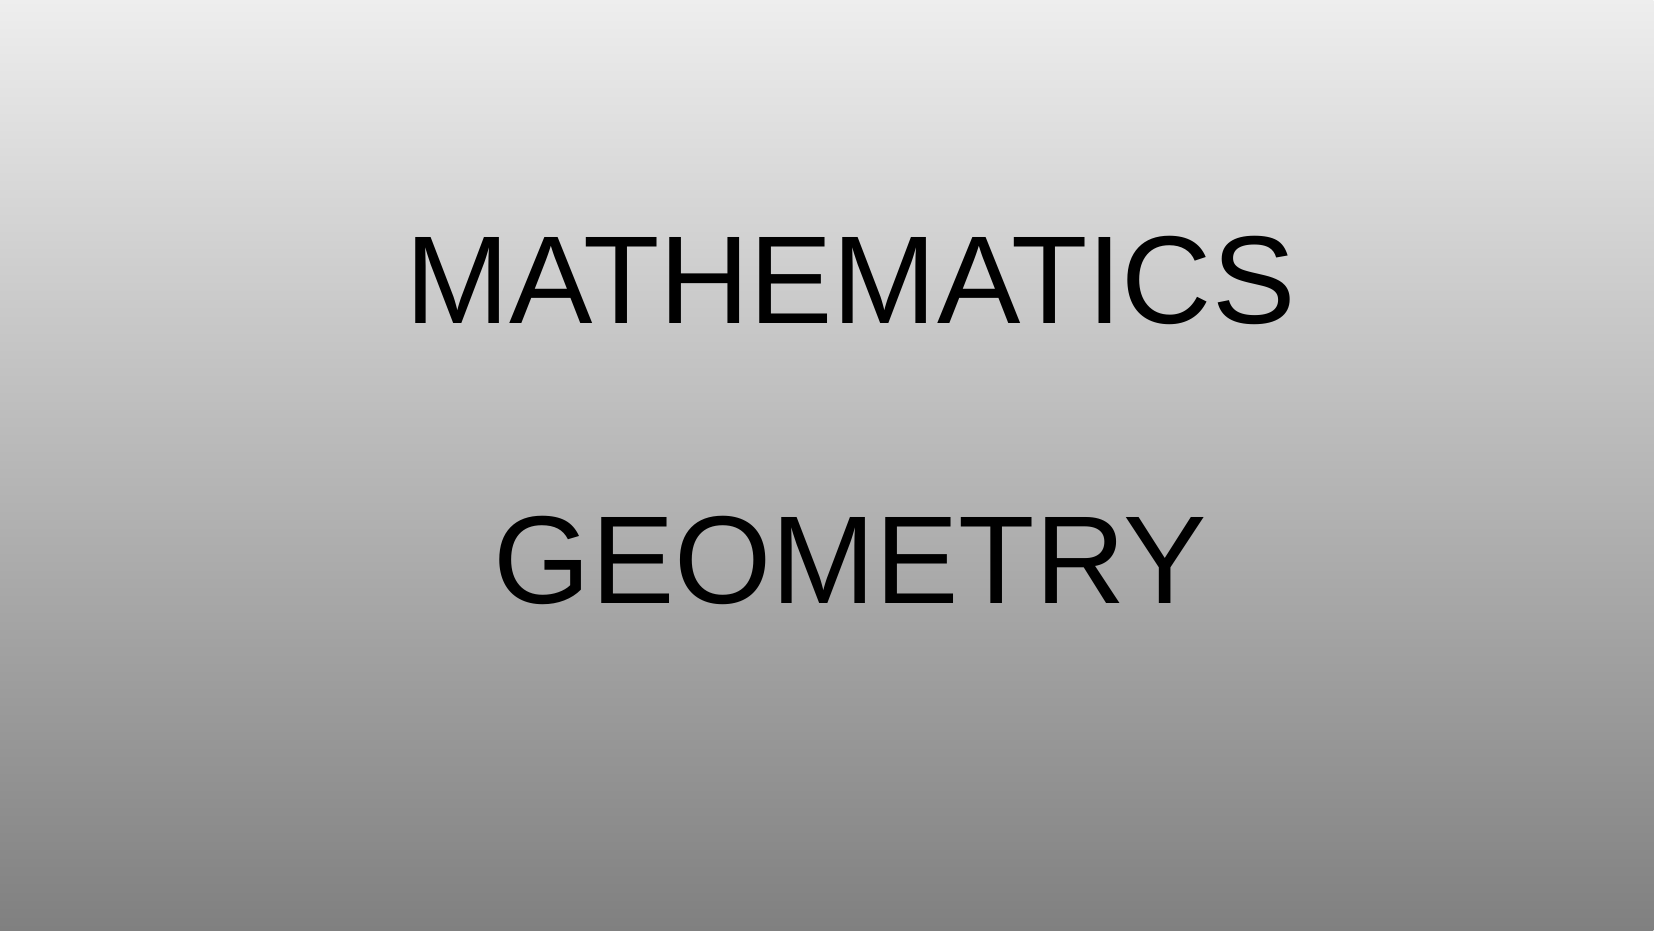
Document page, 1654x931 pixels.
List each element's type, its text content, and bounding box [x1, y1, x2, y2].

title MATHEMATICS GEOMETRY [106, 210, 1595, 630]
